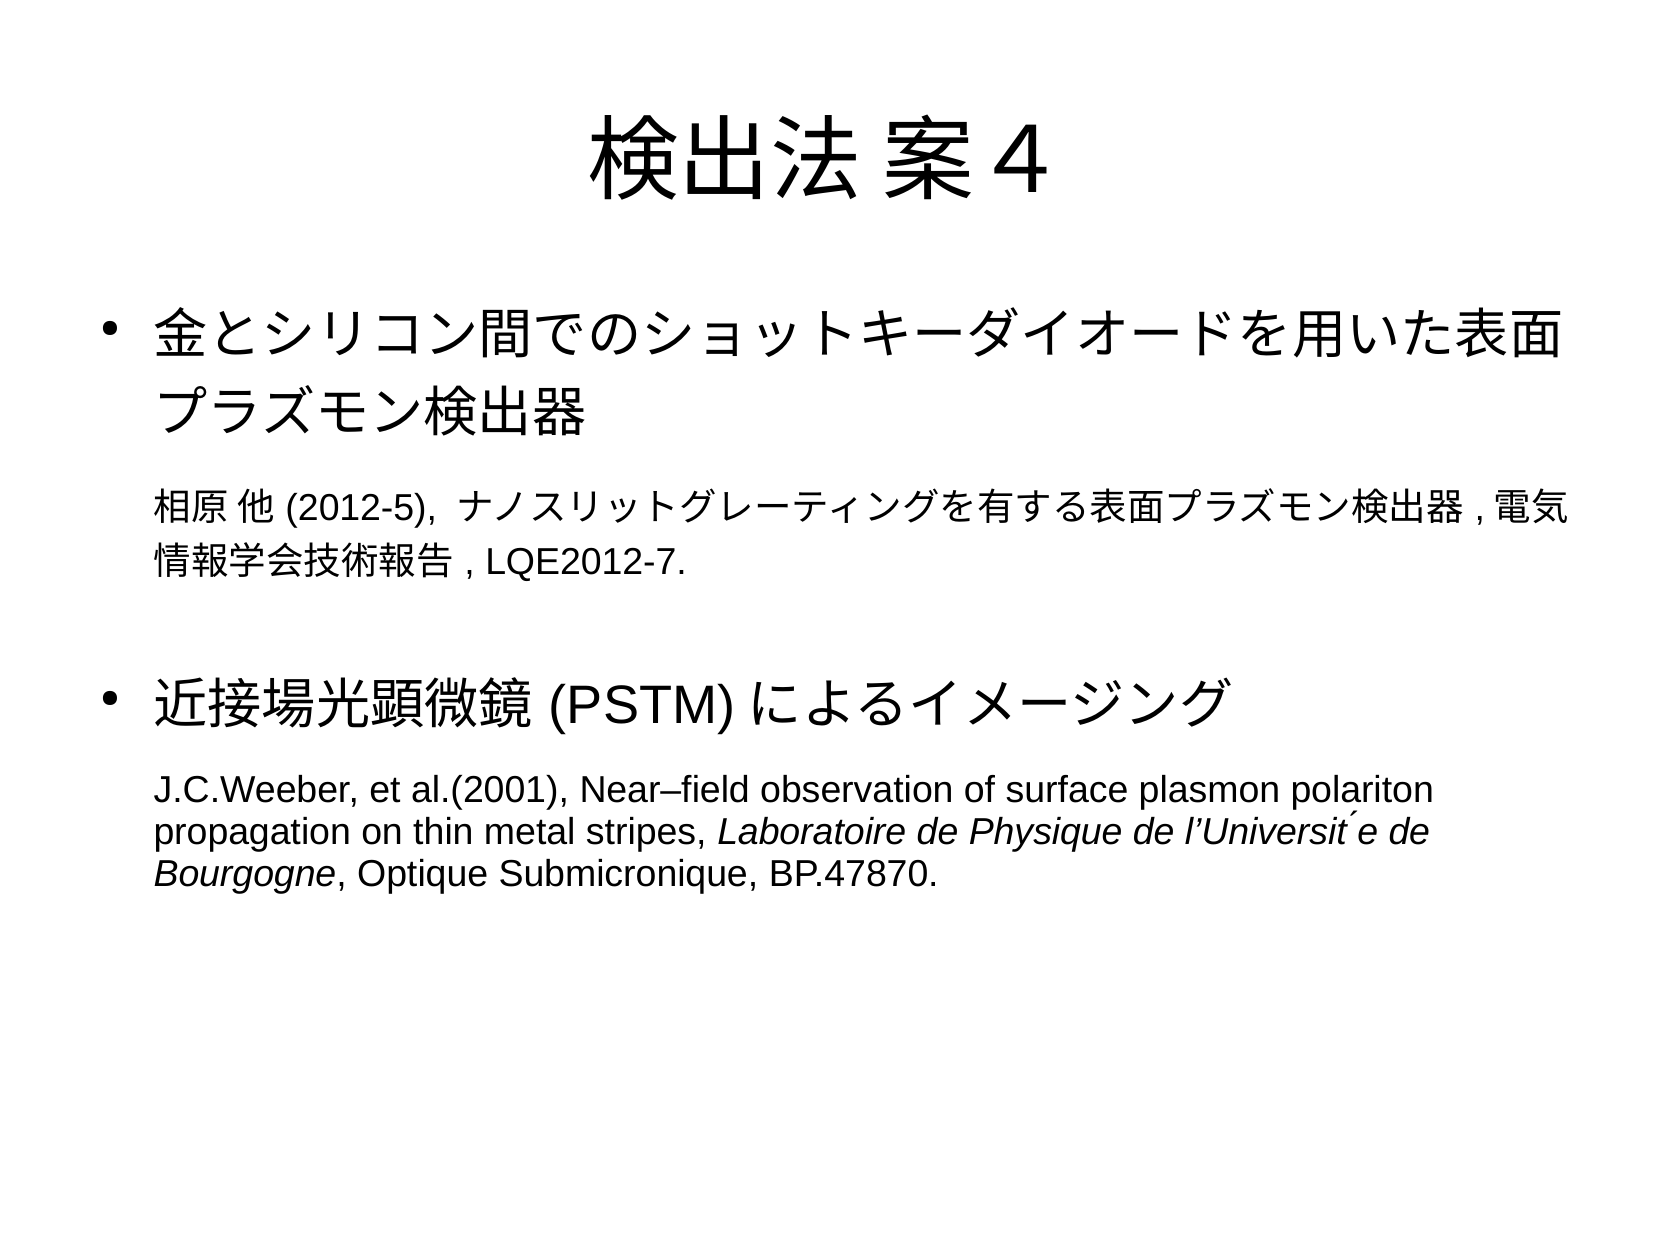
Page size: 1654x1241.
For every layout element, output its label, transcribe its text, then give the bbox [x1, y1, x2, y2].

list 金とシリコン間でのショットキーダイオードを用いた表面プラズモン検出器 相原 他(2012-5), ナノスリットグレーティングを有する表面プラズモン検出器,電気情報学会技術報告, LQE2012-7. 近接場光顕微鏡(PSTM)によるイメージング J.C.Weeber, et al.(2001), Near–field observation of surface plasmon polariton propagation on thin metal stripes, Laboratoire de Physique de l’Universit ́e de Bourgogne, Optique Submicronique, BP.47870. [82, 290, 1571, 1096]
title 検出法 案４ [82, 49, 1571, 257]
